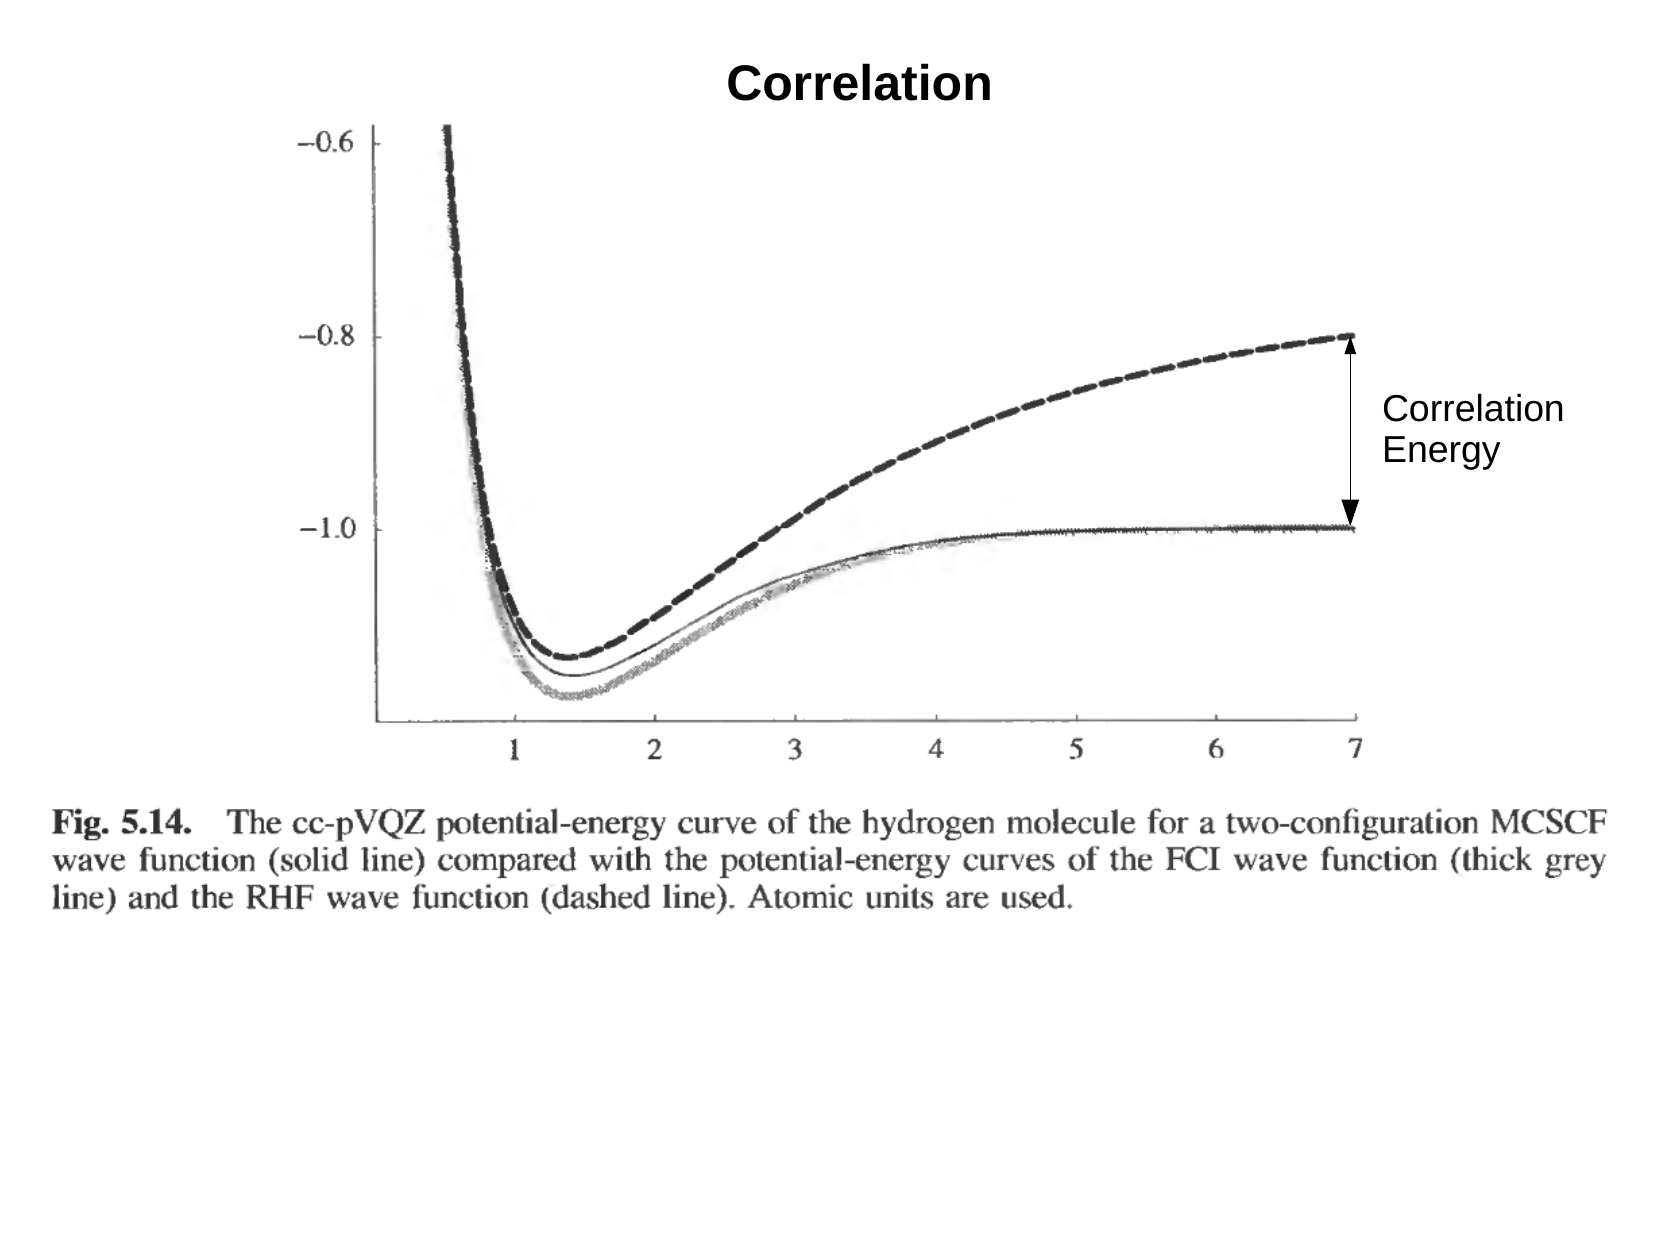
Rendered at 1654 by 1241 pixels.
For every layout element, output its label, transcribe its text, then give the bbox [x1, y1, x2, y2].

text_box Correlation Energy [1367, 379, 1581, 479]
text_box Correlation [711, 47, 1008, 119]
picture [5, 92, 1654, 935]
